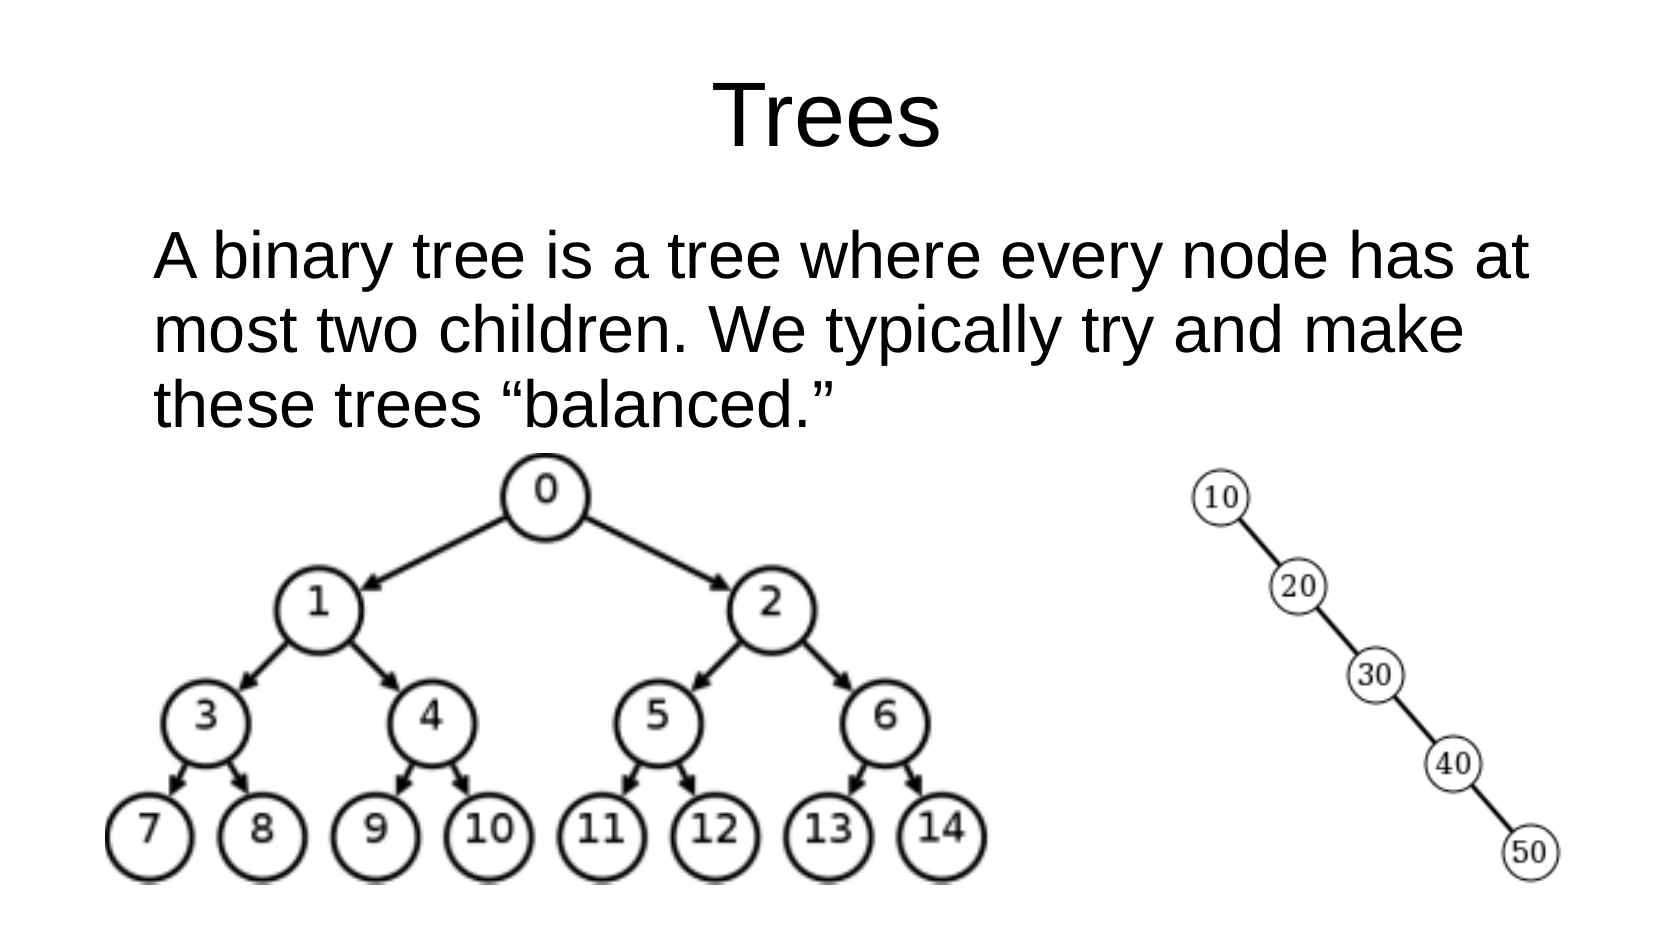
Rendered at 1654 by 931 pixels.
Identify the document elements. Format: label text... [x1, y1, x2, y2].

list A binary tree is a tree where every node has at most two children. We typically try and make these trees “balanced.” [82, 217, 1571, 758]
picture [105, 453, 991, 886]
picture [1185, 464, 1568, 890]
title Trees [82, 37, 1571, 193]
